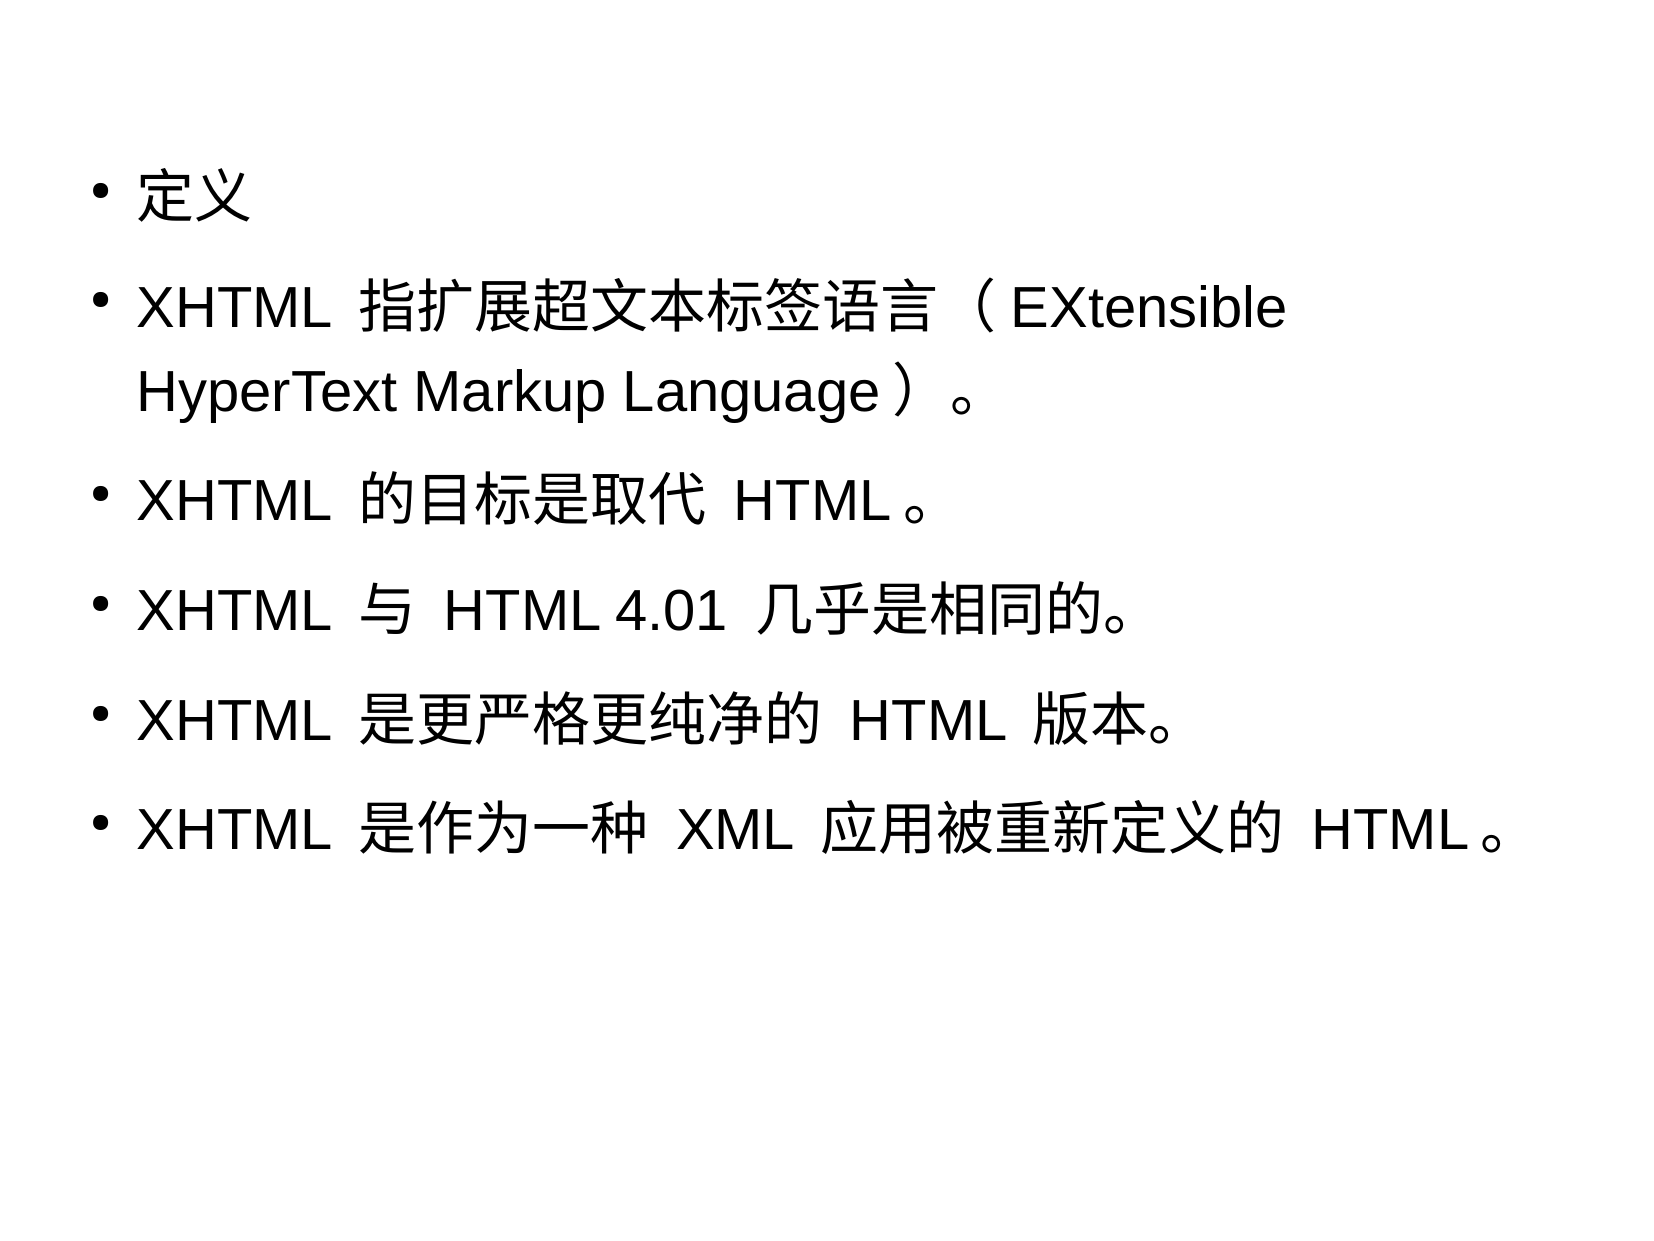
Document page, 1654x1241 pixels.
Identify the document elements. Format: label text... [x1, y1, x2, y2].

list 定义 XHTML 指扩展超文本标签语言（EXtensible HyperText Markup Language）。 XHTML 的目标是取代 HTML。 XHTML 与 HTML 4.01 几乎是相同的。 XHTML 是更严格更纯净的 HTML 版本。 XHTML 是作为一种 XML 应用被重新定义的 HTML。 [75, 150, 1564, 870]
